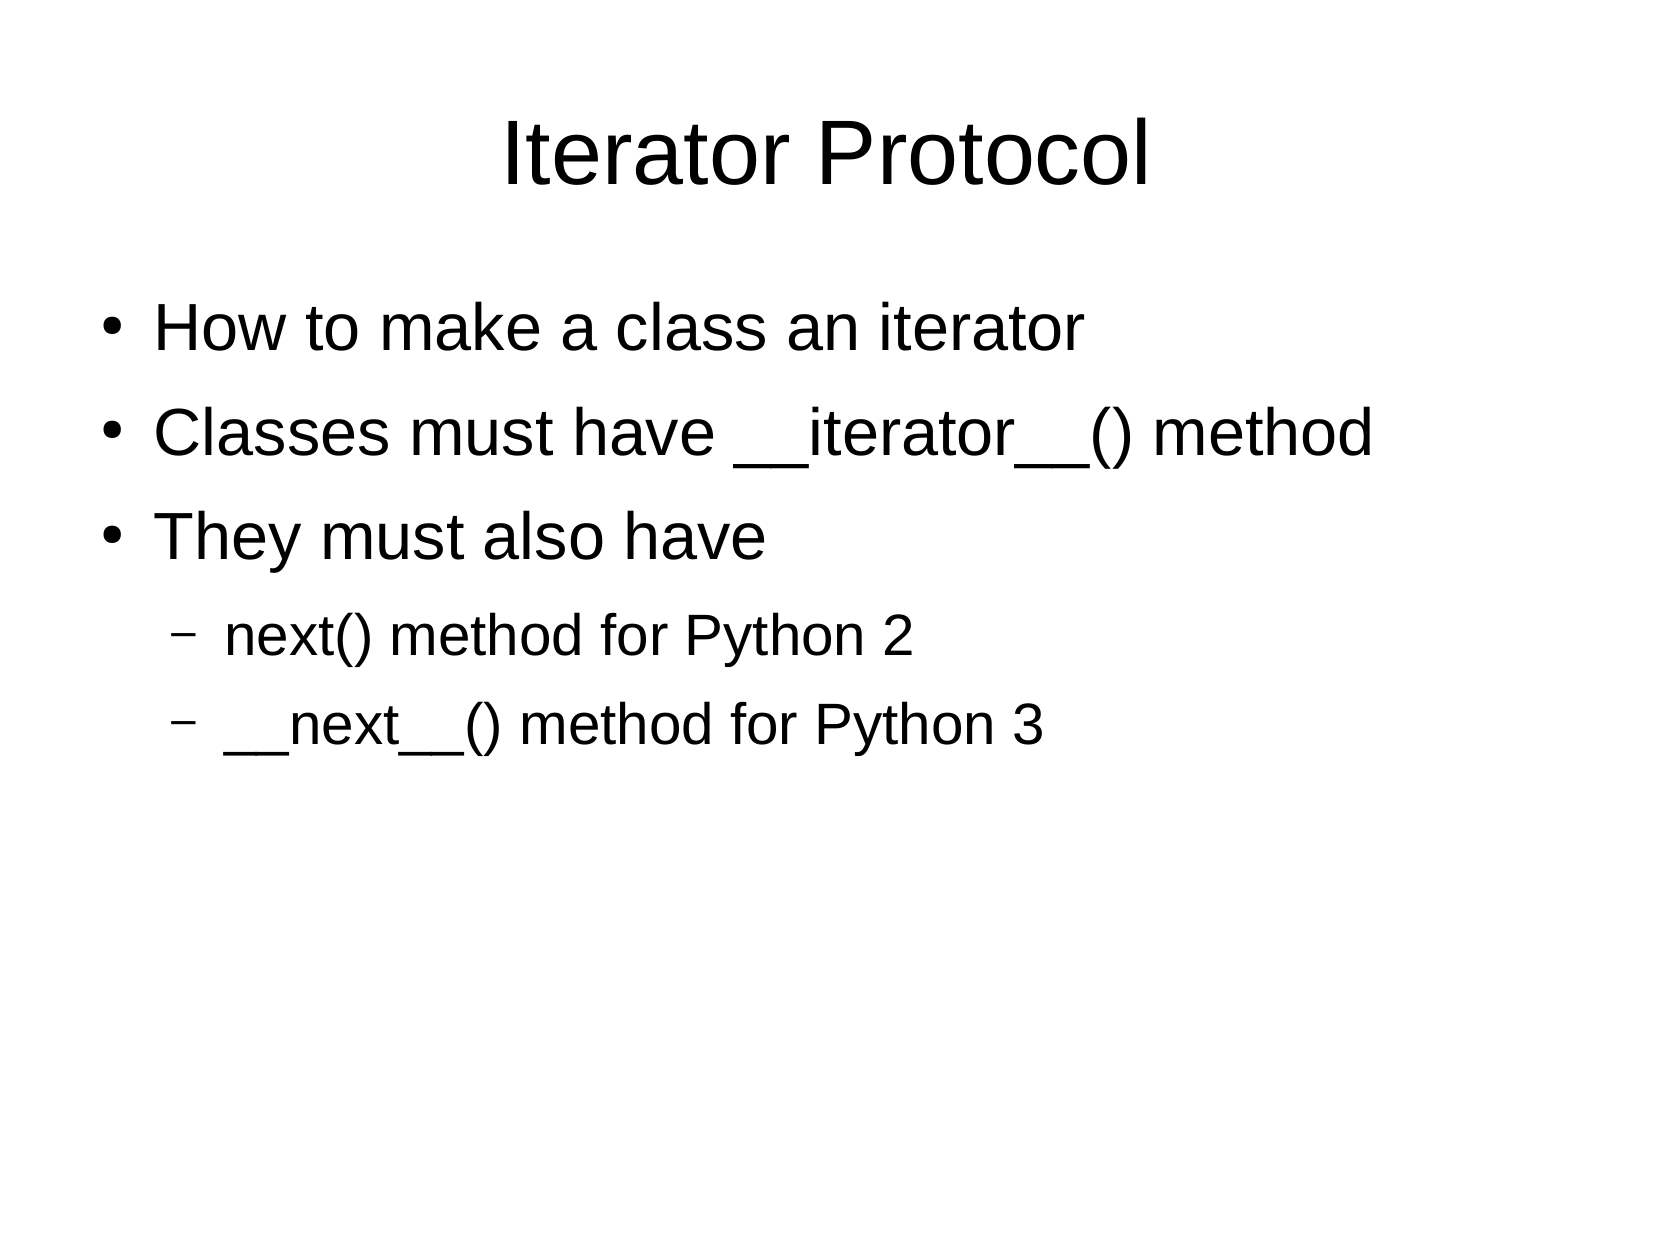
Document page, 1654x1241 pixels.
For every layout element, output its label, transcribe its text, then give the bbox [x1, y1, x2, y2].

title Iterator Protocol [82, 49, 1571, 257]
list How to make a class an iterator Classes must have __iterator__() method They must also have next() method for Python 2 __next__() method for Python 3 [82, 290, 1571, 1109]
